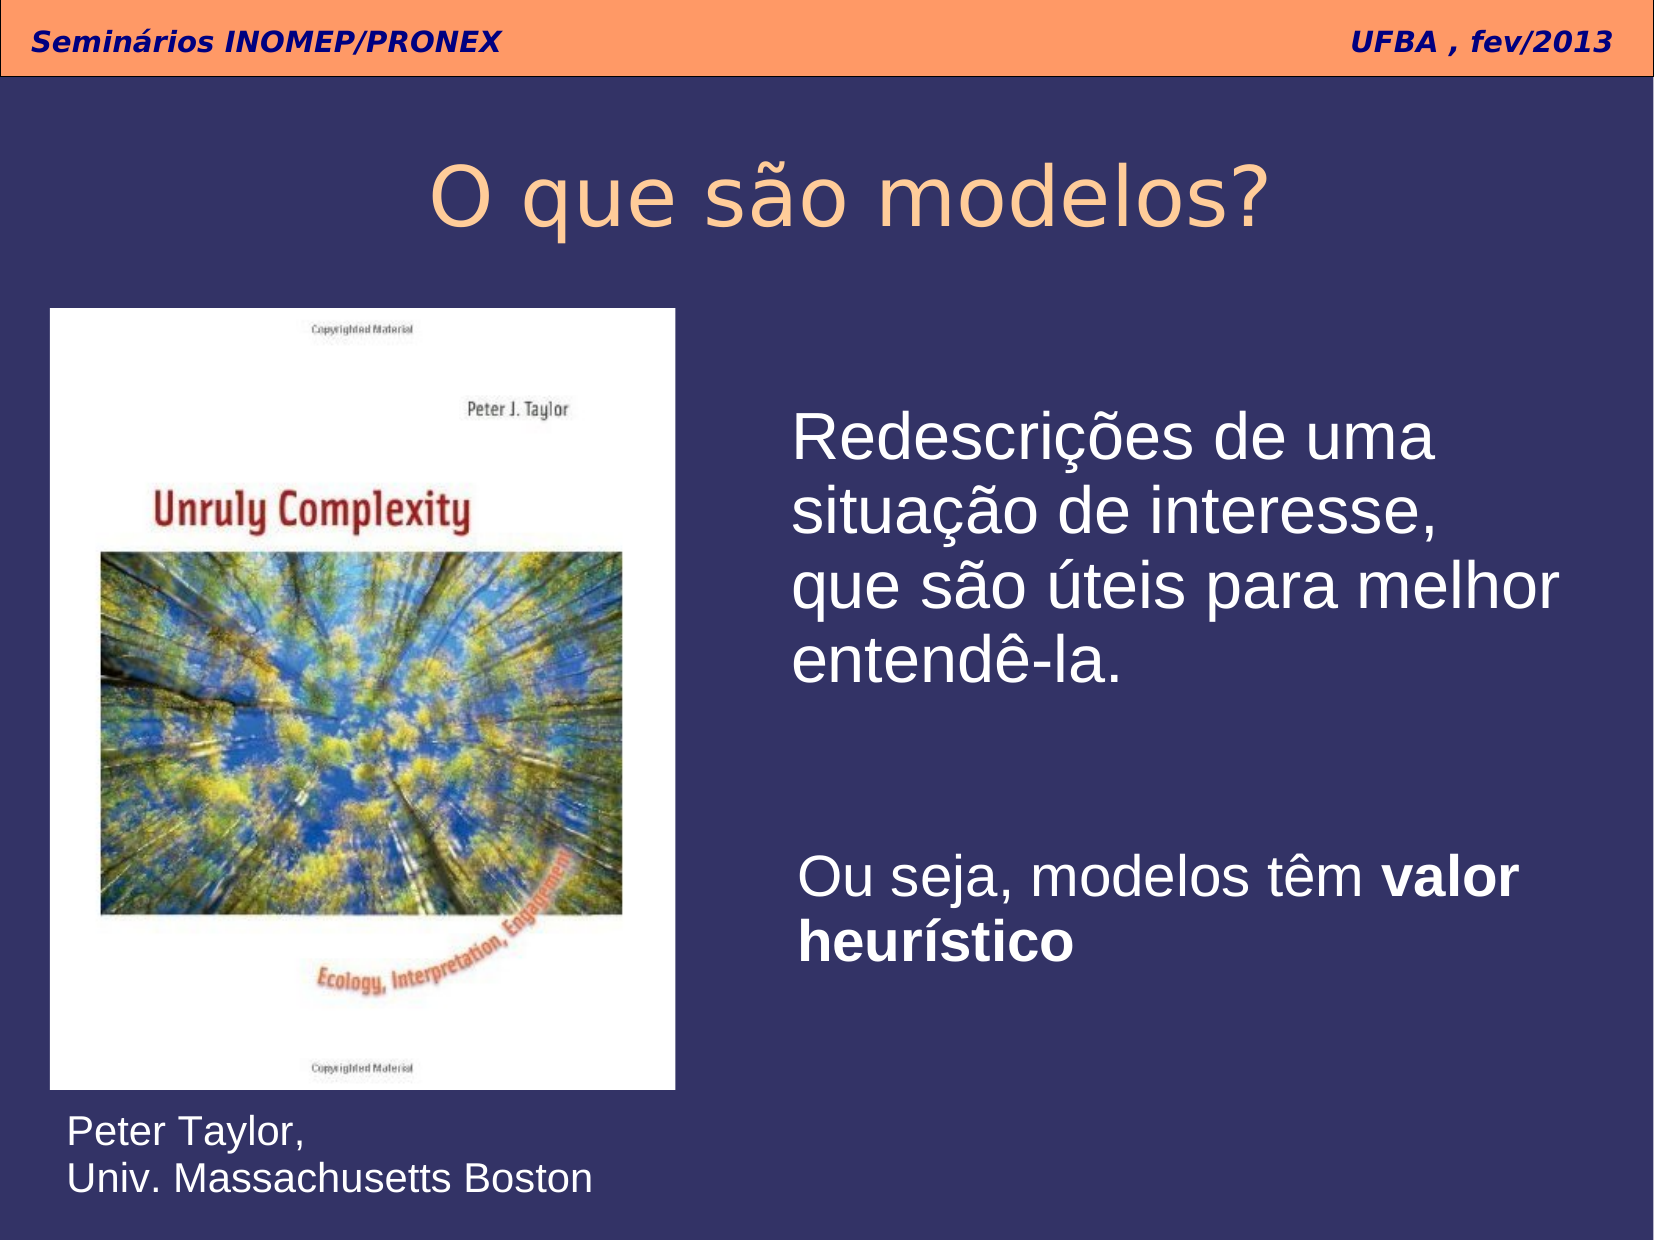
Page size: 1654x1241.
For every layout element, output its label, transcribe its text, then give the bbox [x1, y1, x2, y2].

text_box Peter Taylor, Univ. Massachusetts Boston [51, 1101, 650, 1209]
picture [49, 308, 676, 1090]
text_box Ou seja, modelos têm valor heurístico [782, 836, 1597, 990]
title O que são modelos? [68, 123, 1634, 271]
text_box Redescrições de uma situação de interesse, que são úteis para melhor entendê-la. [776, 392, 1591, 711]
